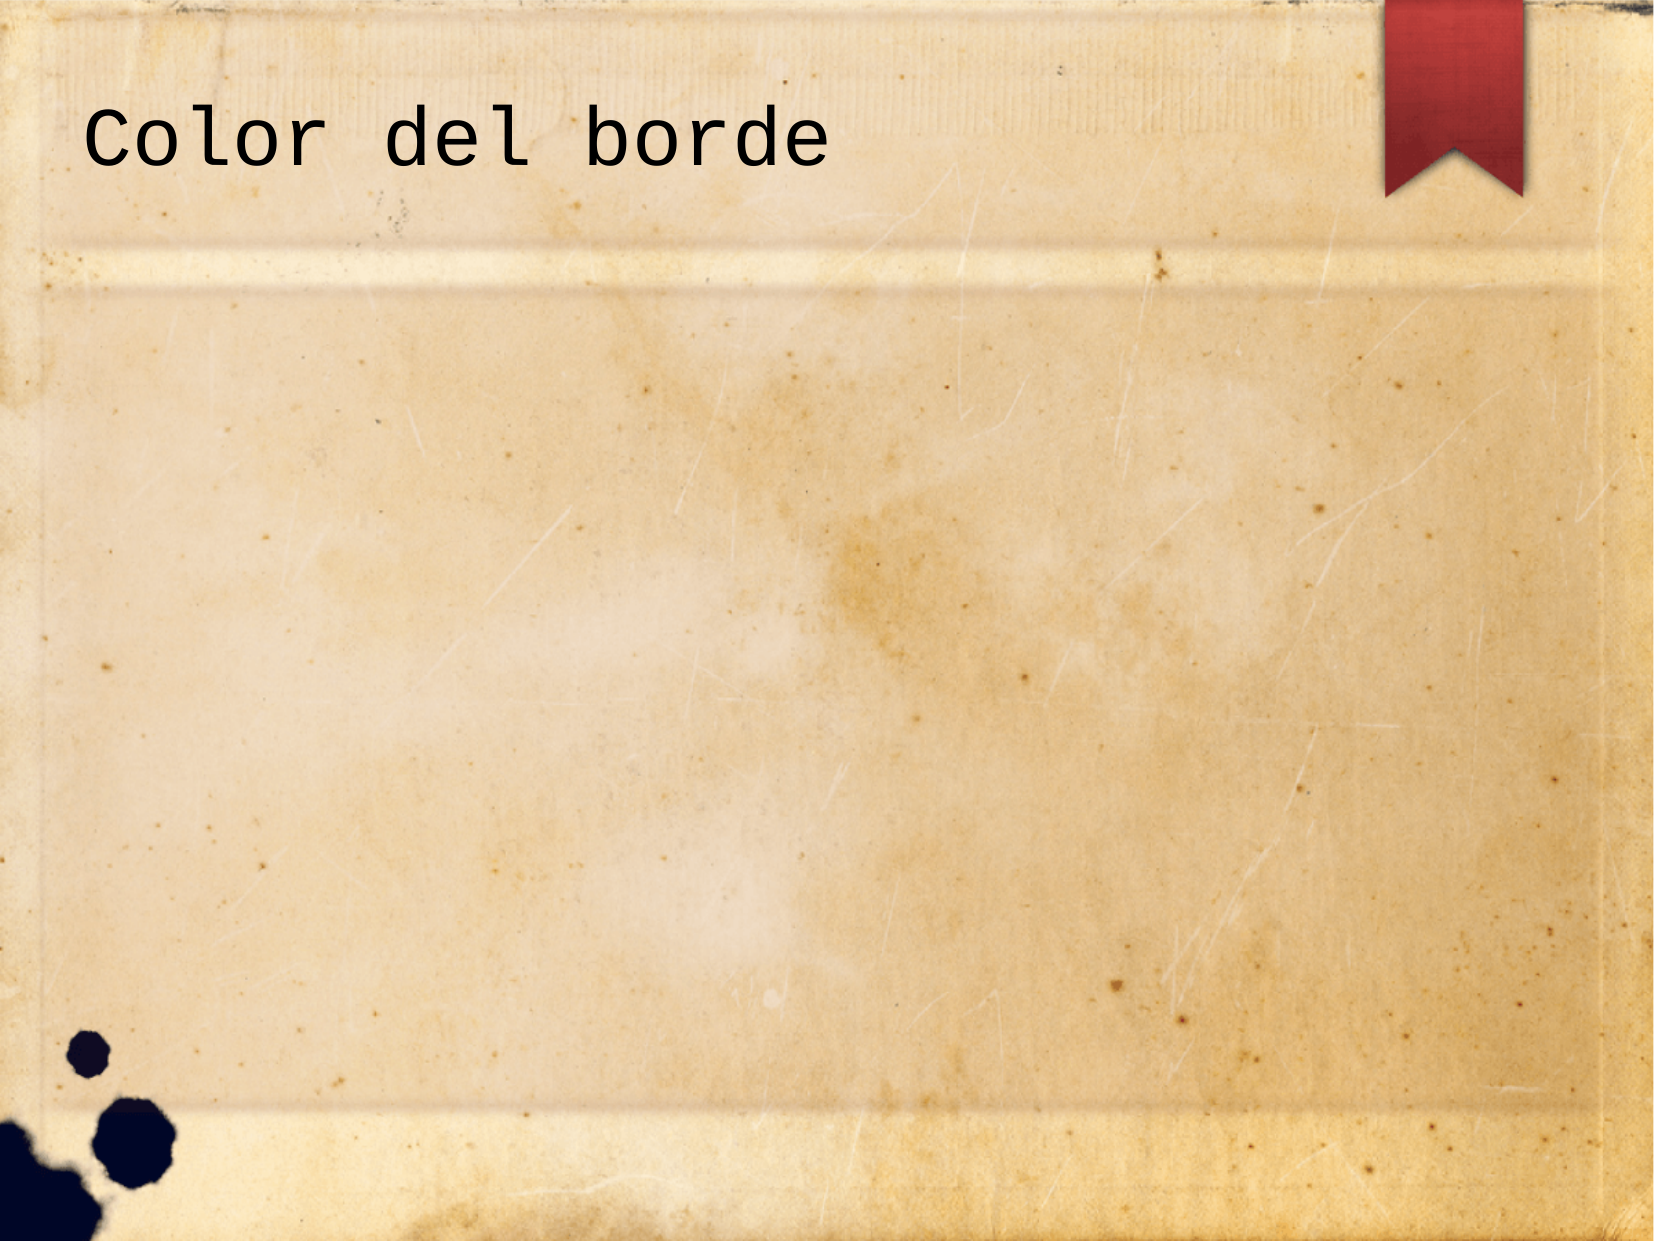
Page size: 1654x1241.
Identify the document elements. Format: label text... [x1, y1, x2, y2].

picture [0, 0, 1654, 1241]
title Color del borde [82, 49, 1347, 237]
